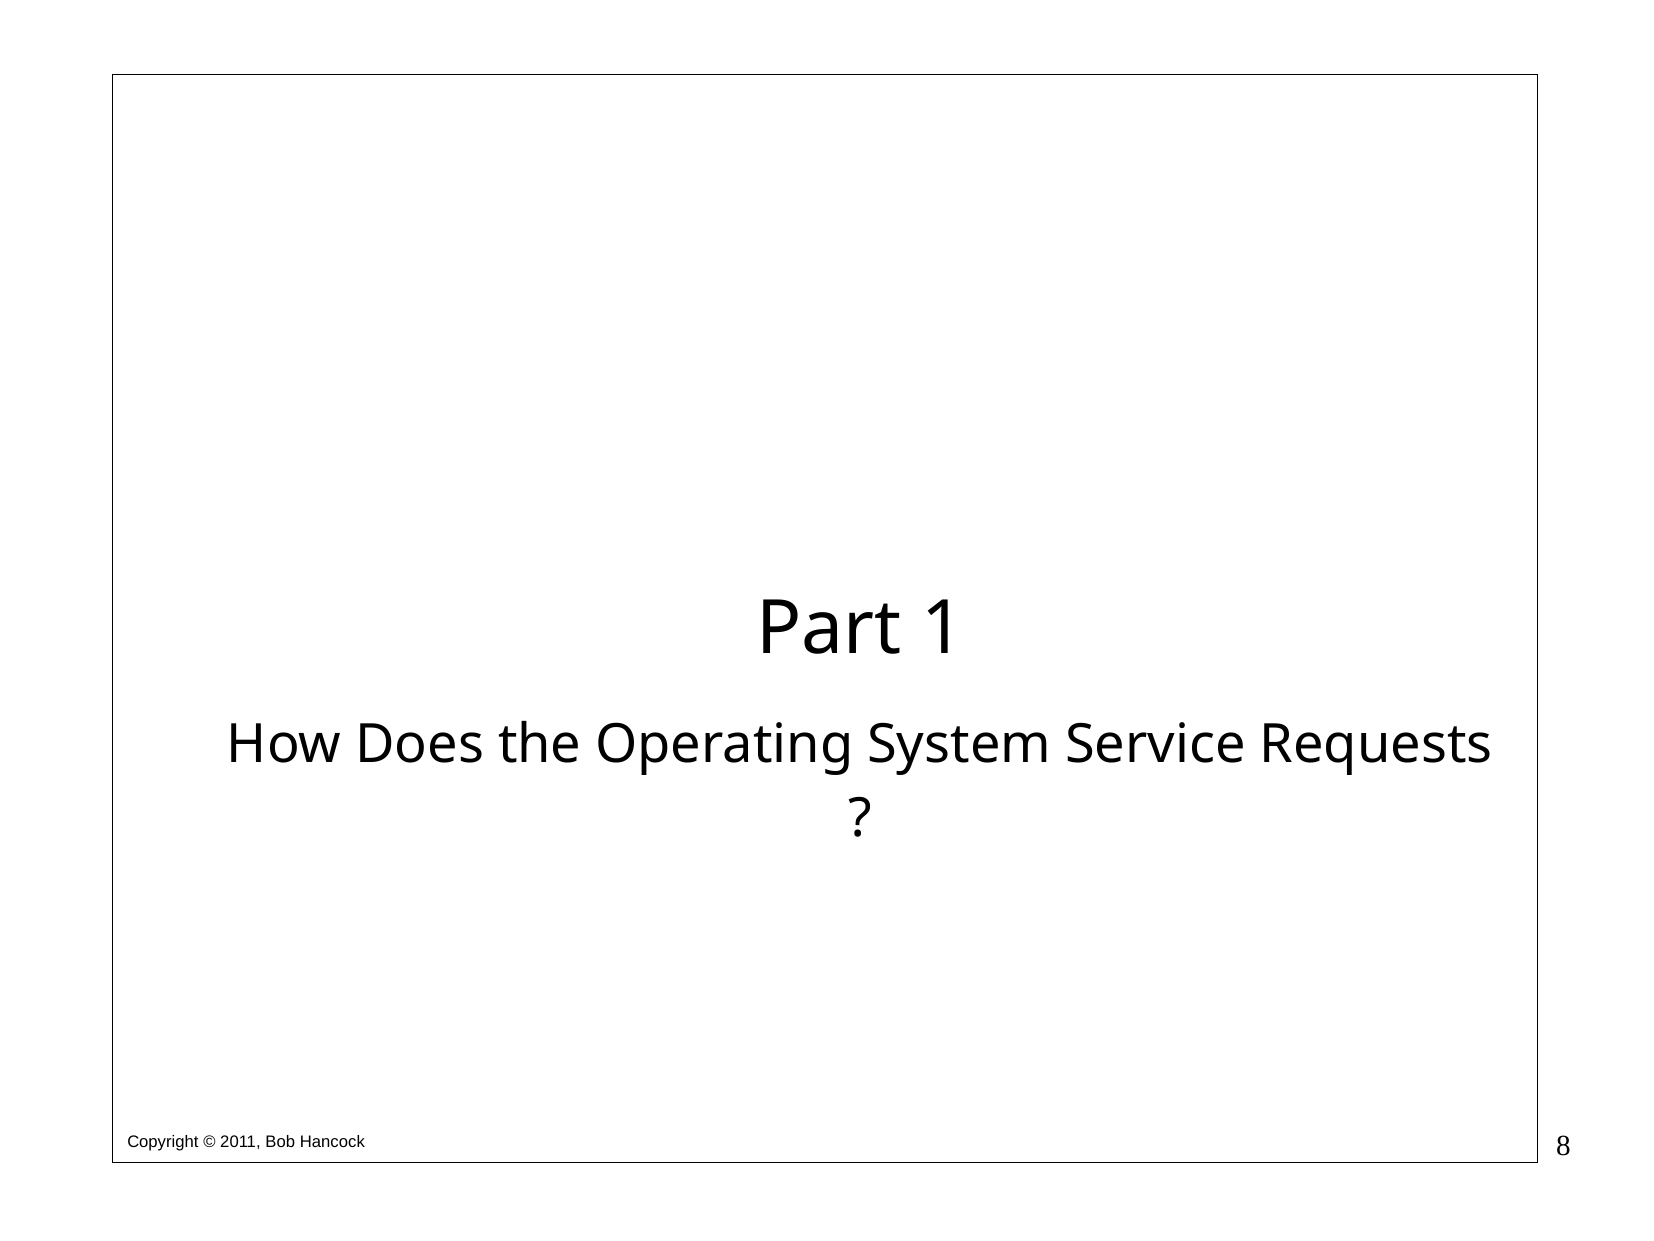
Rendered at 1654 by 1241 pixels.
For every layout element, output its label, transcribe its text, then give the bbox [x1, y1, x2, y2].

list Part 1 How Does the Operating System Service Requests ? [150, 262, 1501, 1126]
text_box Copyright © 2011, Bob Hancock [112, 1125, 381, 1159]
